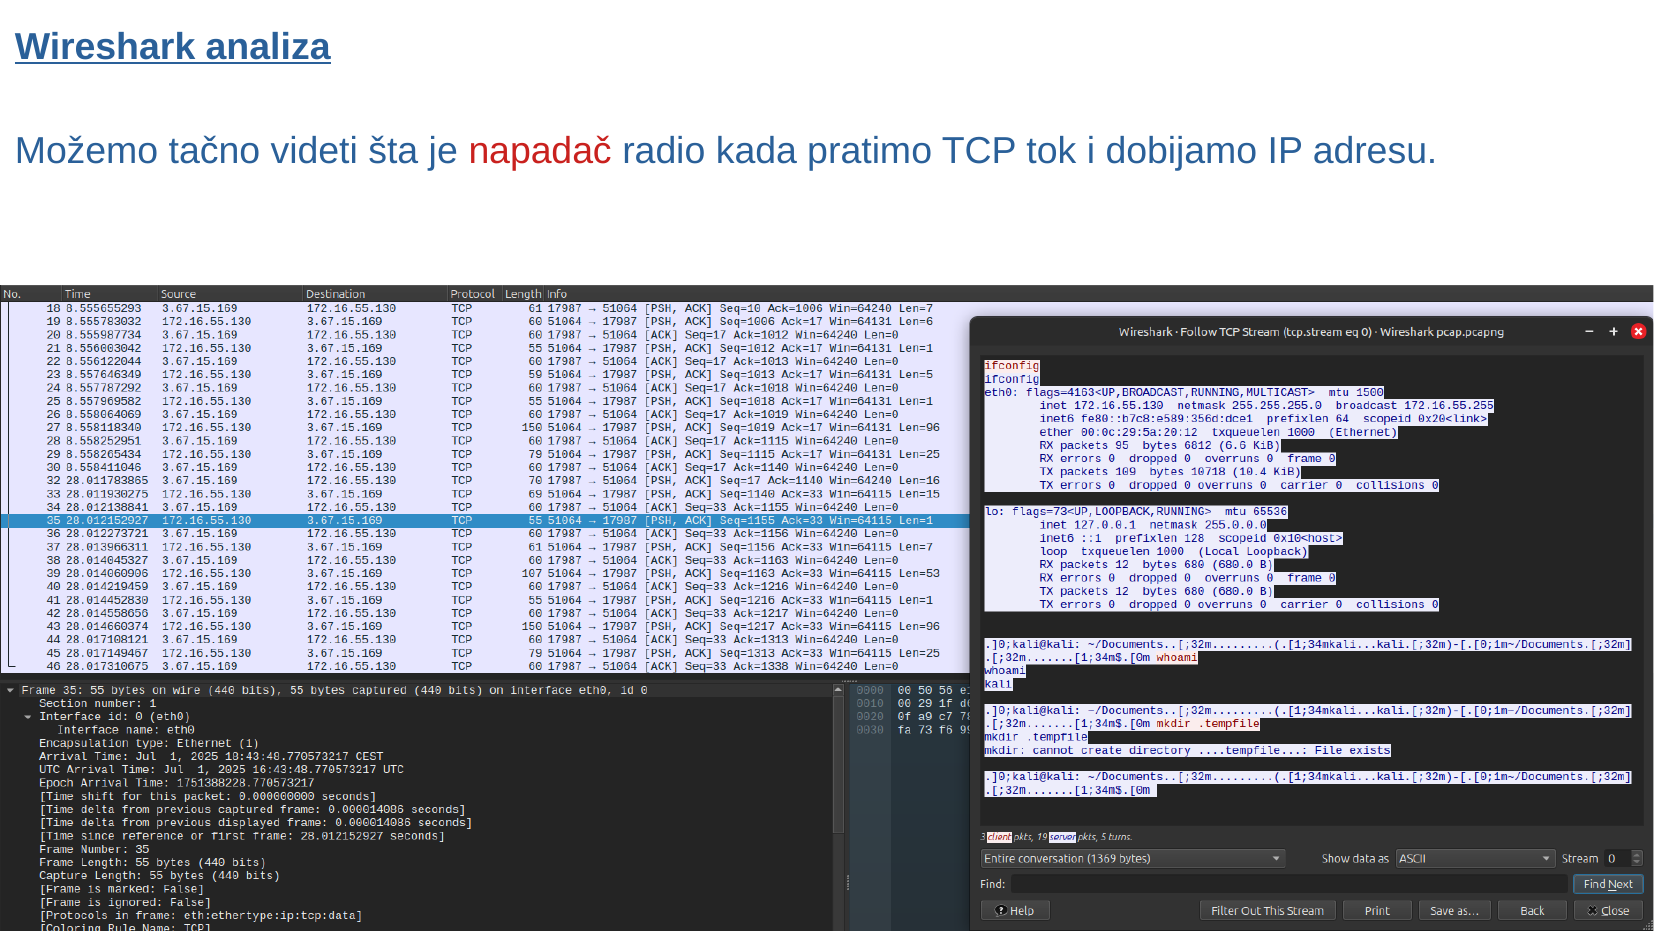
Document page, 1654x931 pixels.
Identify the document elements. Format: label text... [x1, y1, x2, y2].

picture [0, 285, 1654, 931]
text_box Možemo tačno videti šta je napadač radio kada pratimo TCP tok i dobijamo IP adresu. [0, 121, 1613, 263]
text_box Wireshark analiza [0, 18, 863, 113]
